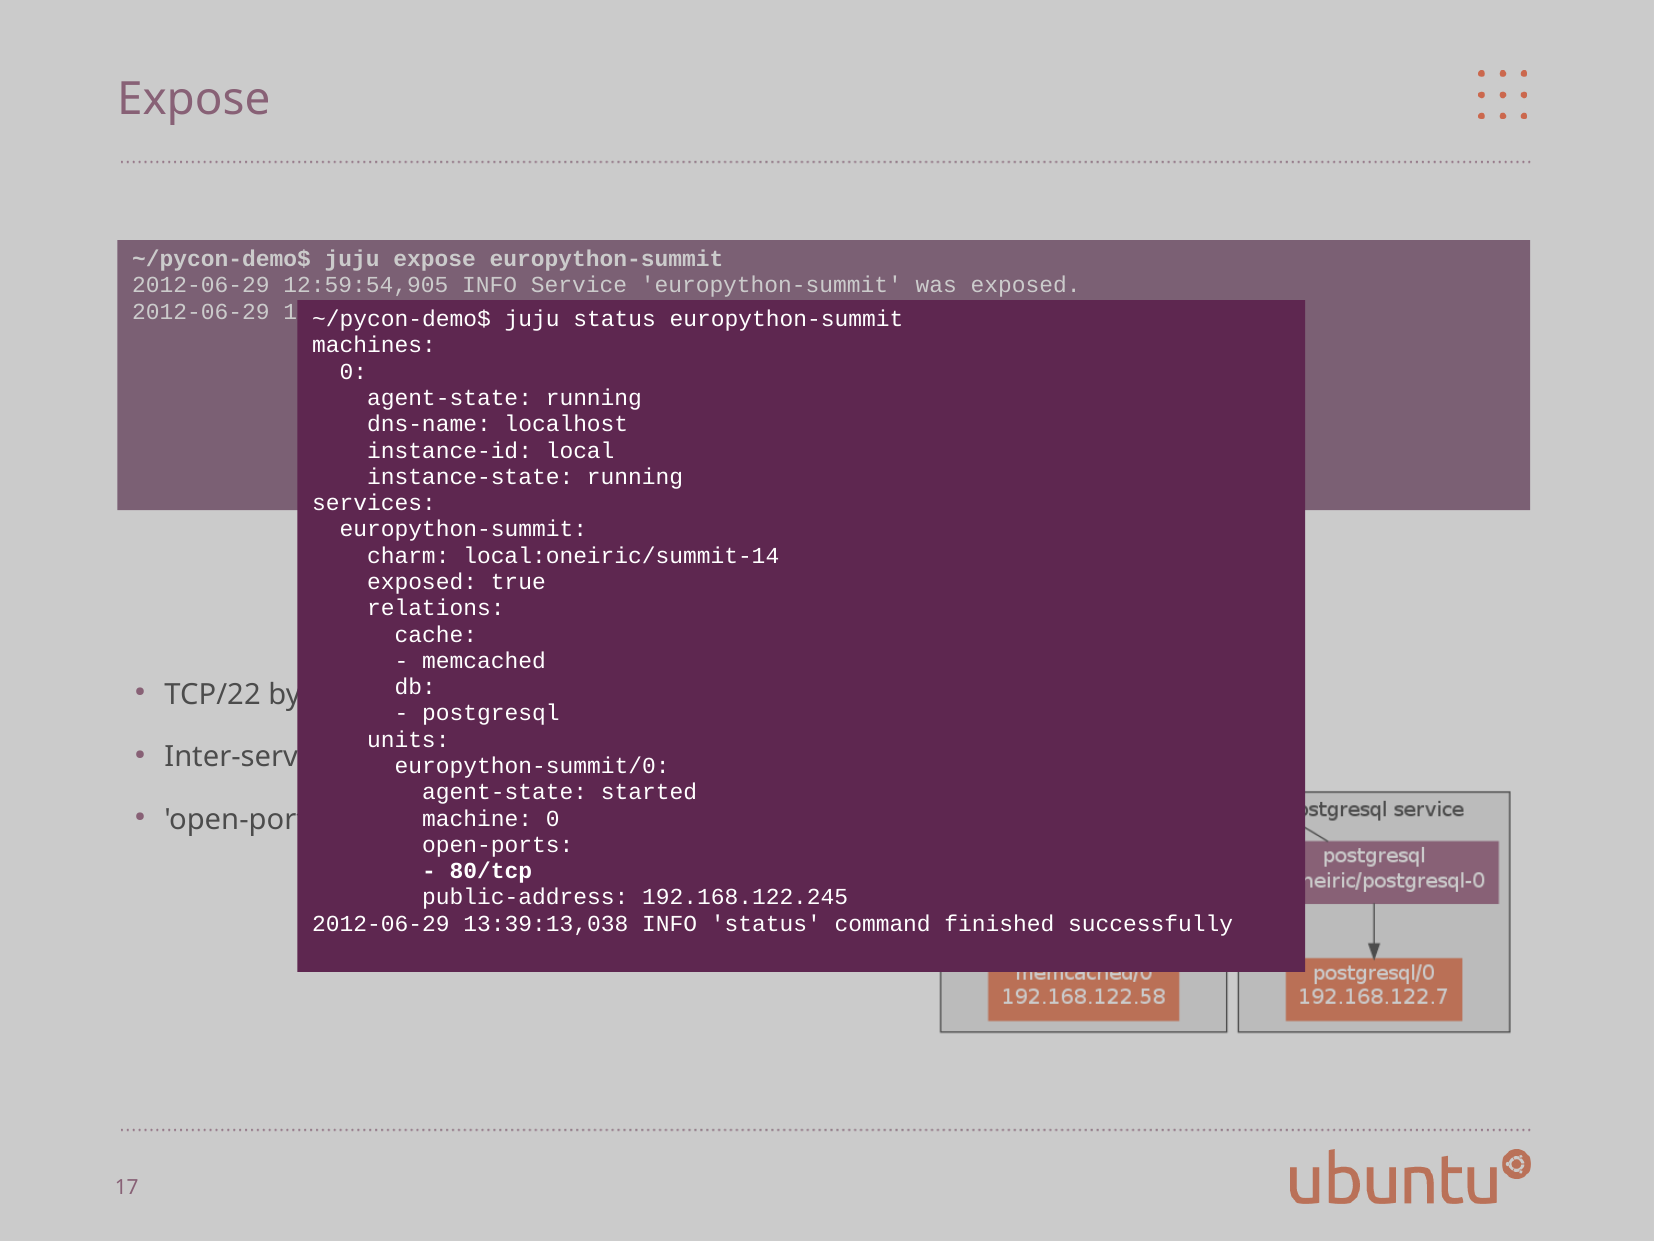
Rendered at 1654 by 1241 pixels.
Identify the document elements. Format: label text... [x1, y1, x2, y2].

text_box [0, 0, 1654, 1241]
text_box ~/pycon-demo$ juju status europython-summit machines: 0: agent-state: running dns-name: localhost instance-id: local instance-state: running services: europython-summit: charm: local:oneiric/summit-14 exposed: true relations: cache: - memcached db: - postgresql units: europython-summit/0: agent-state: started machine: 0 open-ports: - 80/tcp public-address: 192.168.122.245 2012-06-29 13:39:13,038 INFO 'status' command finished successfully [297, 300, 1306, 972]
